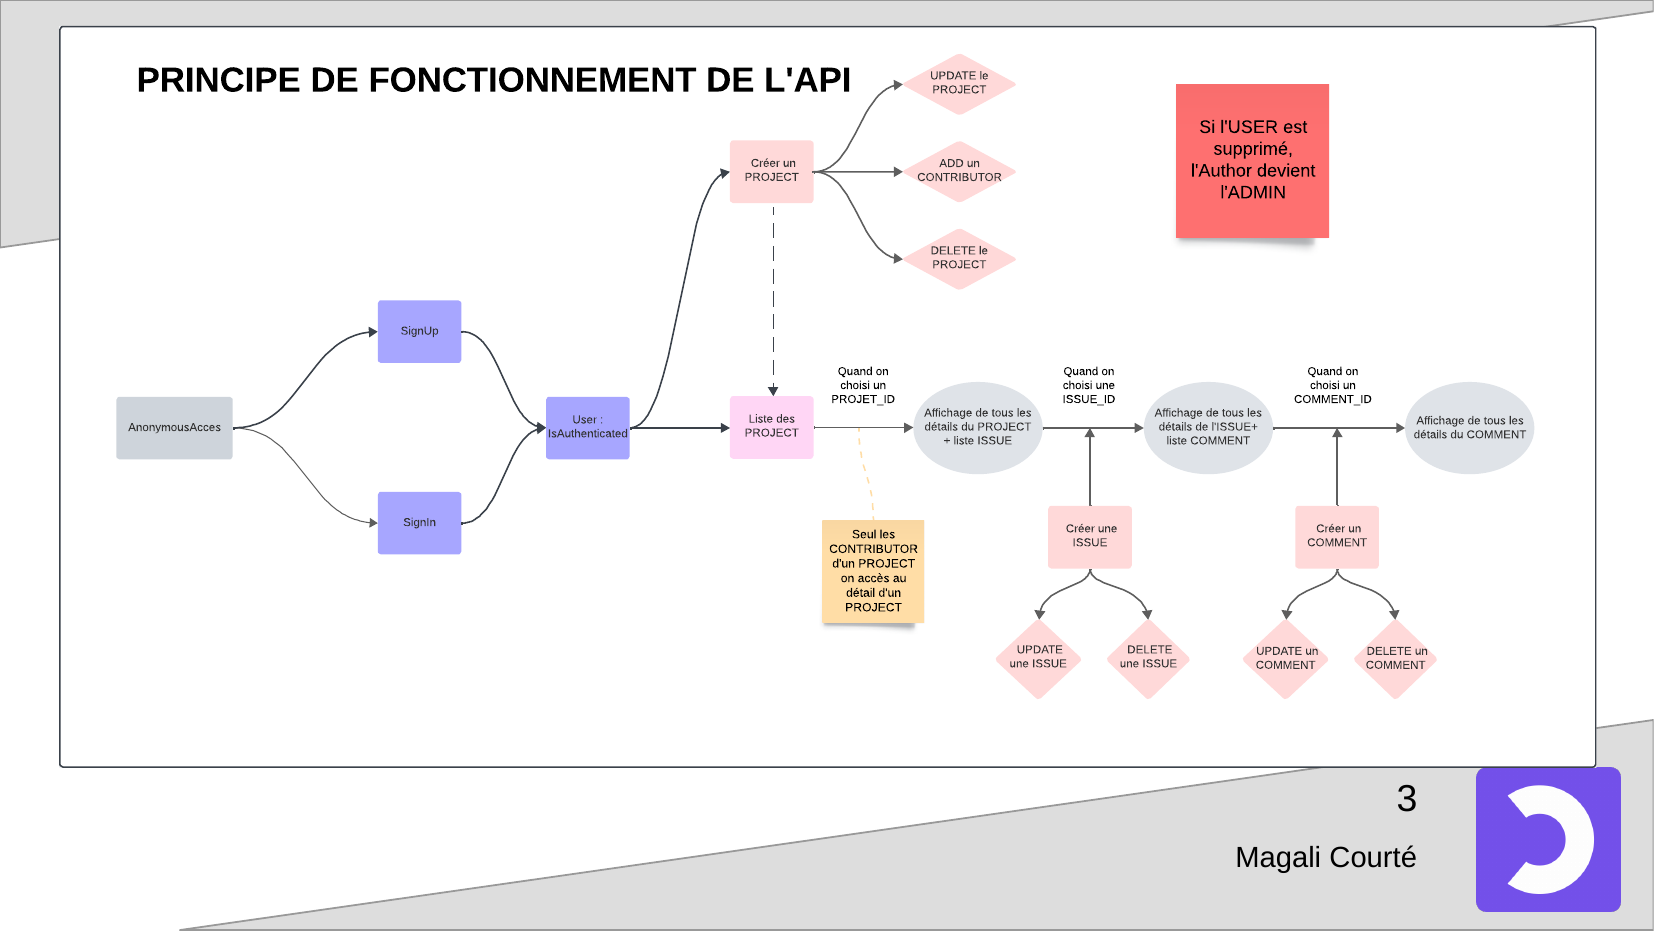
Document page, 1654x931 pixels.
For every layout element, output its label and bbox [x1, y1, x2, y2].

list [88, 768, 1565, 798]
picture [59, 25, 1621, 912]
